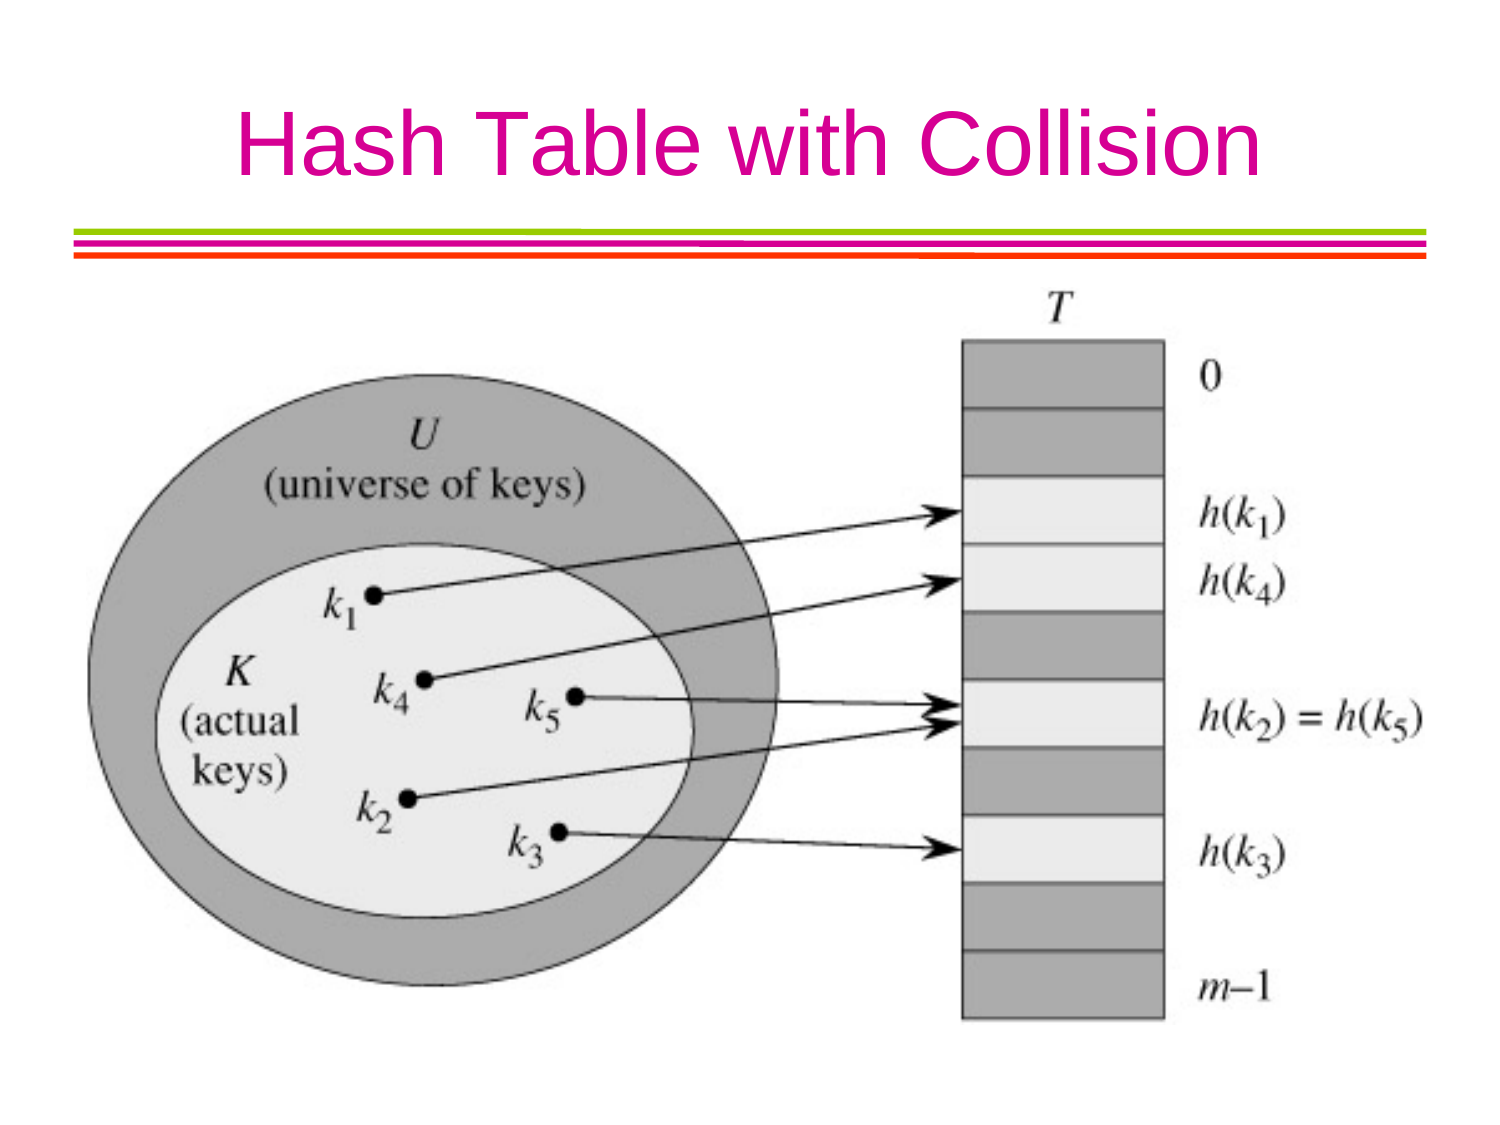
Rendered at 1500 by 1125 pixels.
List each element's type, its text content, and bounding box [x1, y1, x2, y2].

picture [86, 287, 1425, 1026]
text_box Hash Table with Collision [75, 45, 1426, 233]
